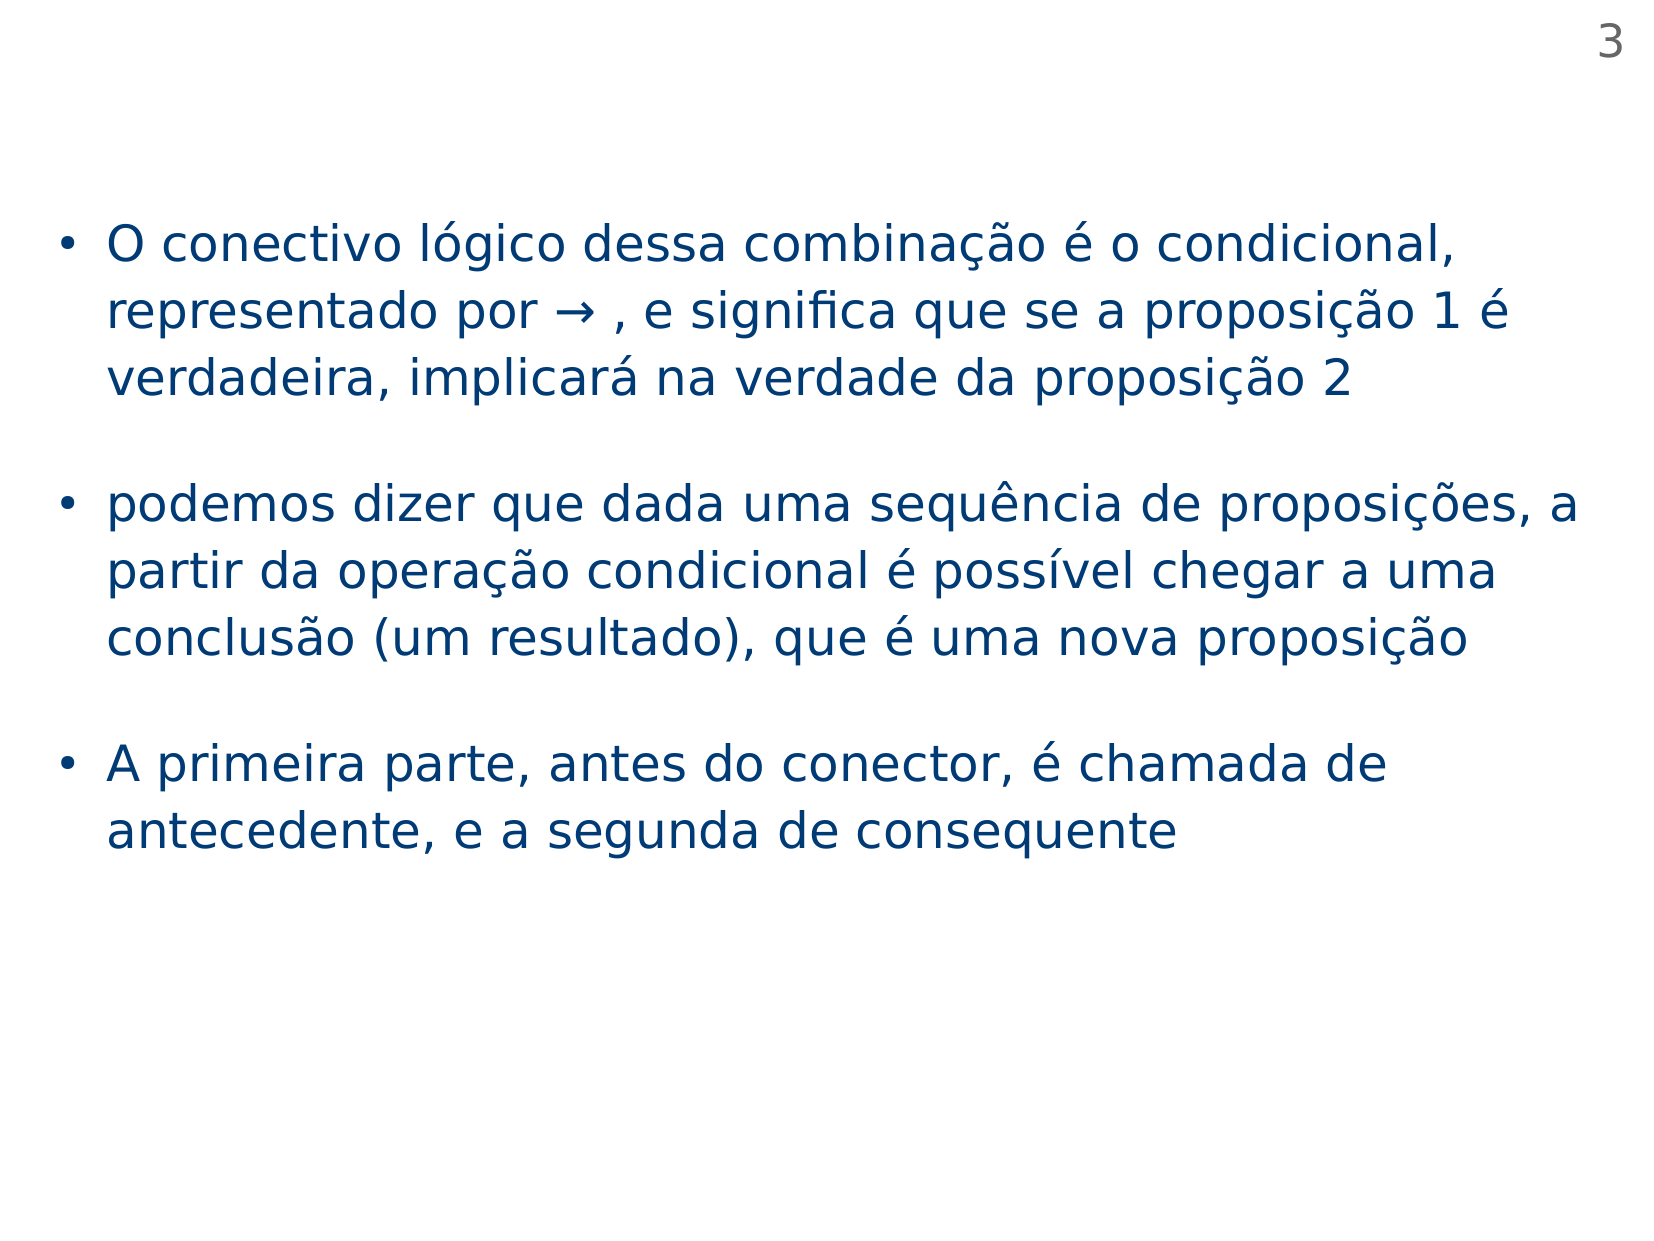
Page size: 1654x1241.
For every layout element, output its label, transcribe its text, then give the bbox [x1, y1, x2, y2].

list O conectivo lógico dessa combinação é o condicional, representado por → , e significa que se a proposição 1 é verdadeira, implicará na verdade da proposição 2 podemos dizer que dada uma sequência de proposições, a partir da operação condicional é possível chegar a uma conclusão (um resultado), que é uma nova proposição A primeira parte, antes do conector, é chamada de antecedente, e a segunda de consequente [59, 206, 1625, 1211]
